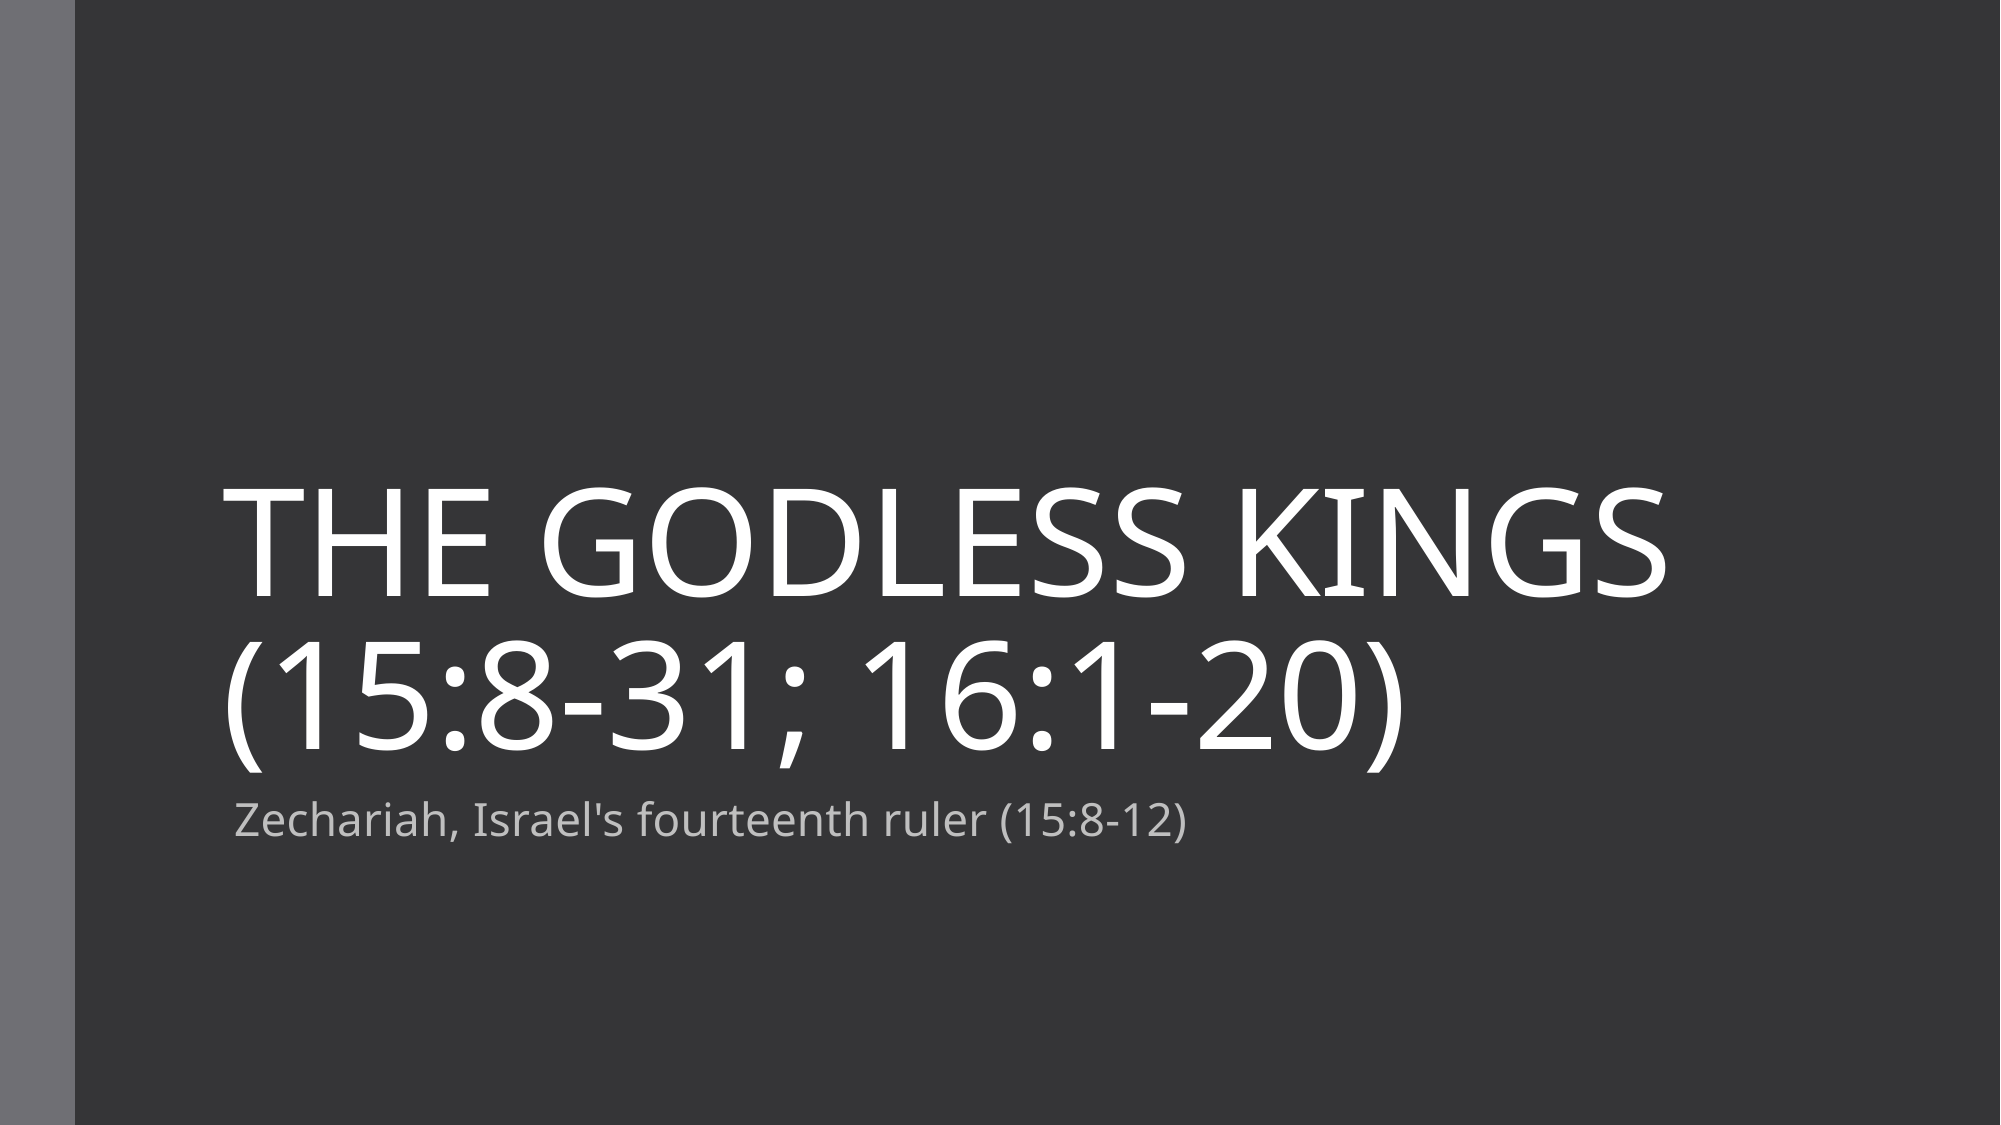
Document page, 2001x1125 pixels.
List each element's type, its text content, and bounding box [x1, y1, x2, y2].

subtitle Zechariah, Israel's fourteenth ruler (15:8-12) [206, 787, 1752, 1066]
title THE GODLESS KINGS (15:8-31; 16:1-20) [206, 124, 1752, 787]
